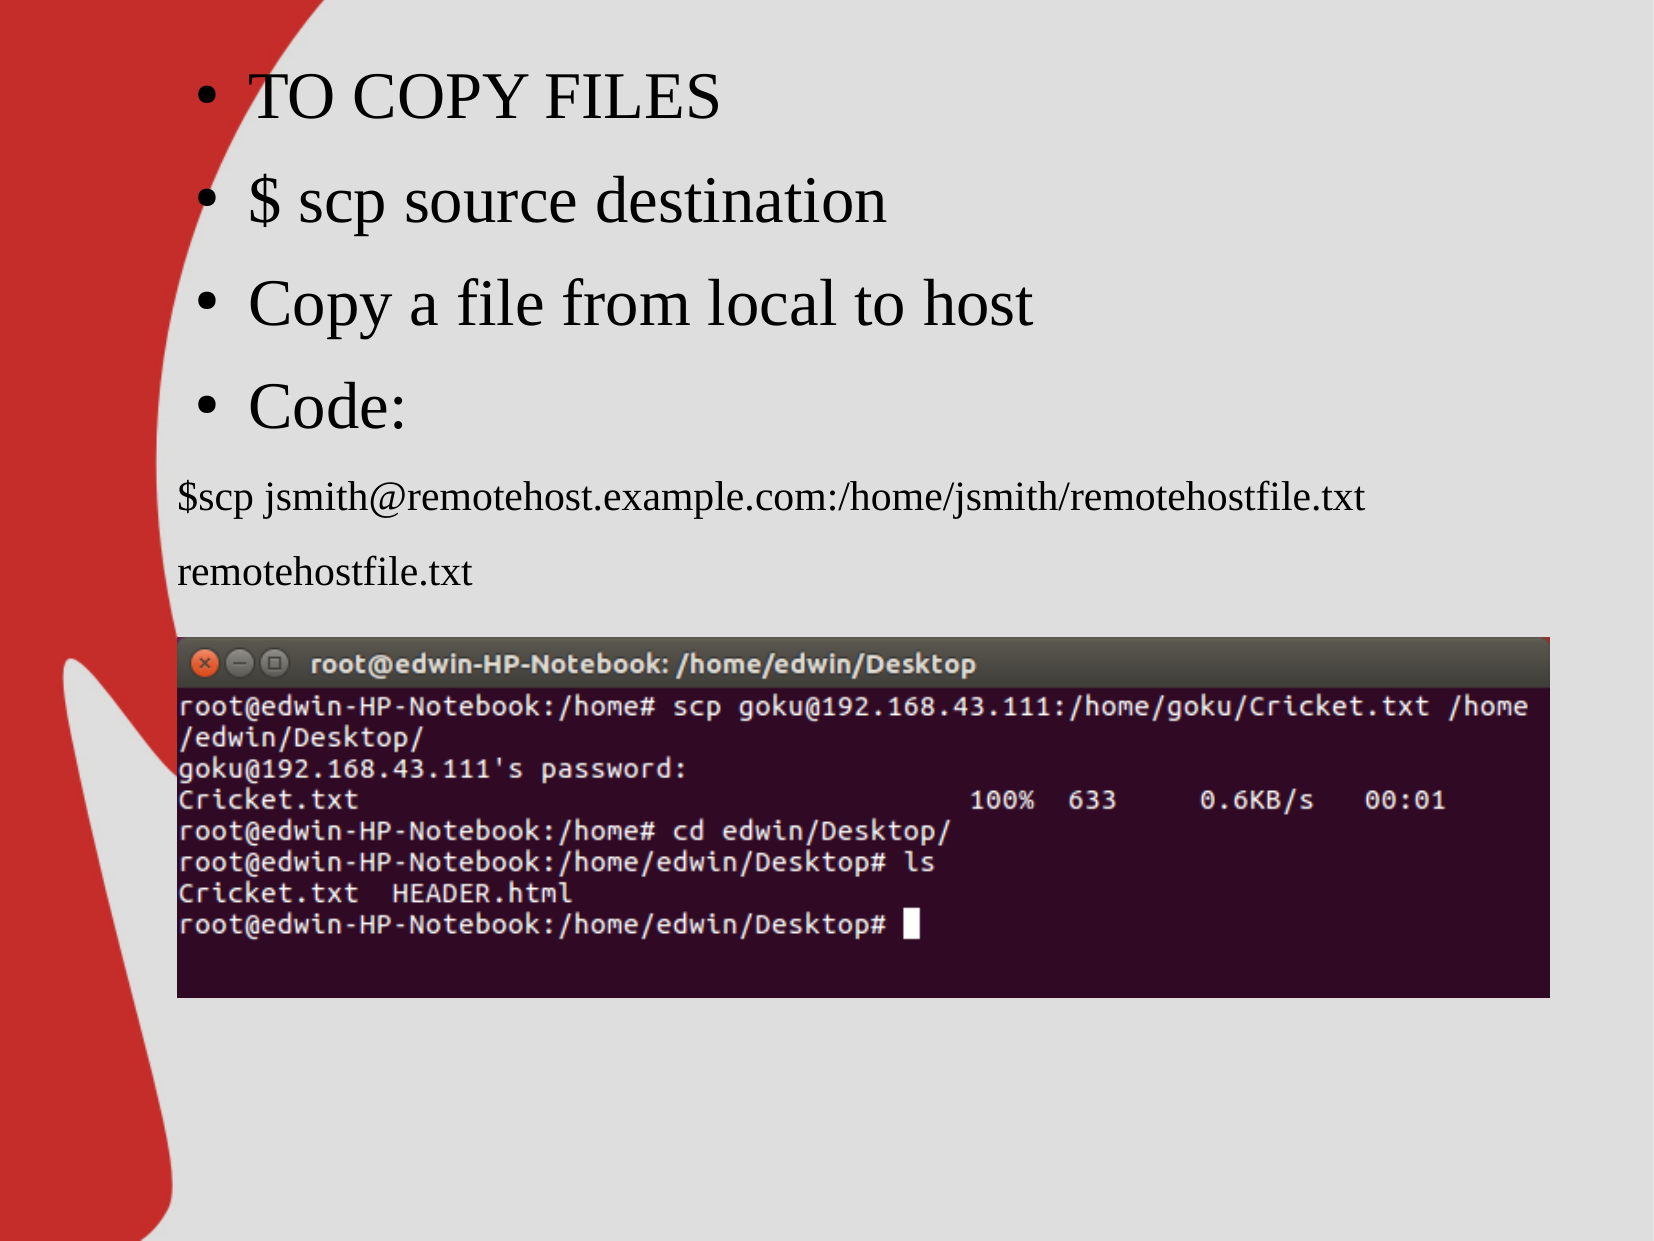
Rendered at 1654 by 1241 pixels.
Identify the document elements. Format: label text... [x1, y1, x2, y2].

list TO COPY FILES $ scp source destination Copy a file from local to host Code: $scp jsmith@remotehost.example.com:/home/jsmith/remotehostfile.txt remotehostfile.txt [177, 59, 1654, 779]
picture [0, 0, 1654, 1241]
title [82, 49, 1571, 257]
